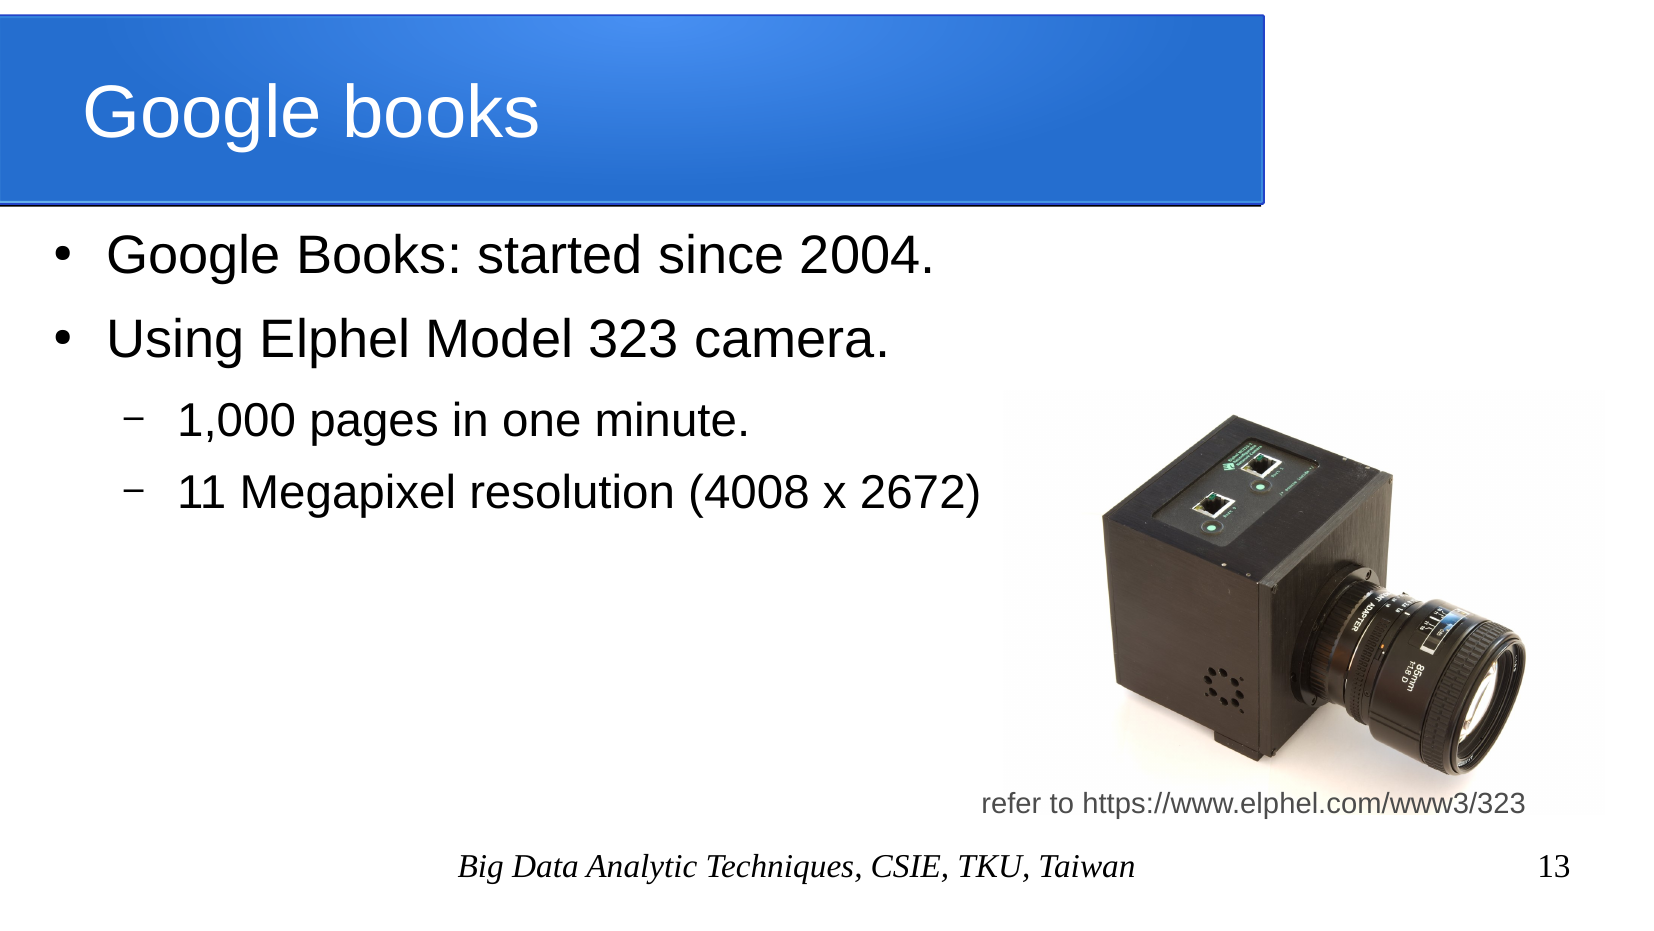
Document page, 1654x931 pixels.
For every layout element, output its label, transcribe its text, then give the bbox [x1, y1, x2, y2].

text_box refer to https://www.elphel.com/www3/323 [966, 779, 1605, 828]
picture [1003, 390, 1605, 779]
title Google books [82, 35, 1235, 189]
list Google Books: started since 2004. Using Elphel Model 323 camera. 1,000 pages in one minute. 11 Megapixel resolution (4008 x 2672) [35, 224, 1524, 764]
